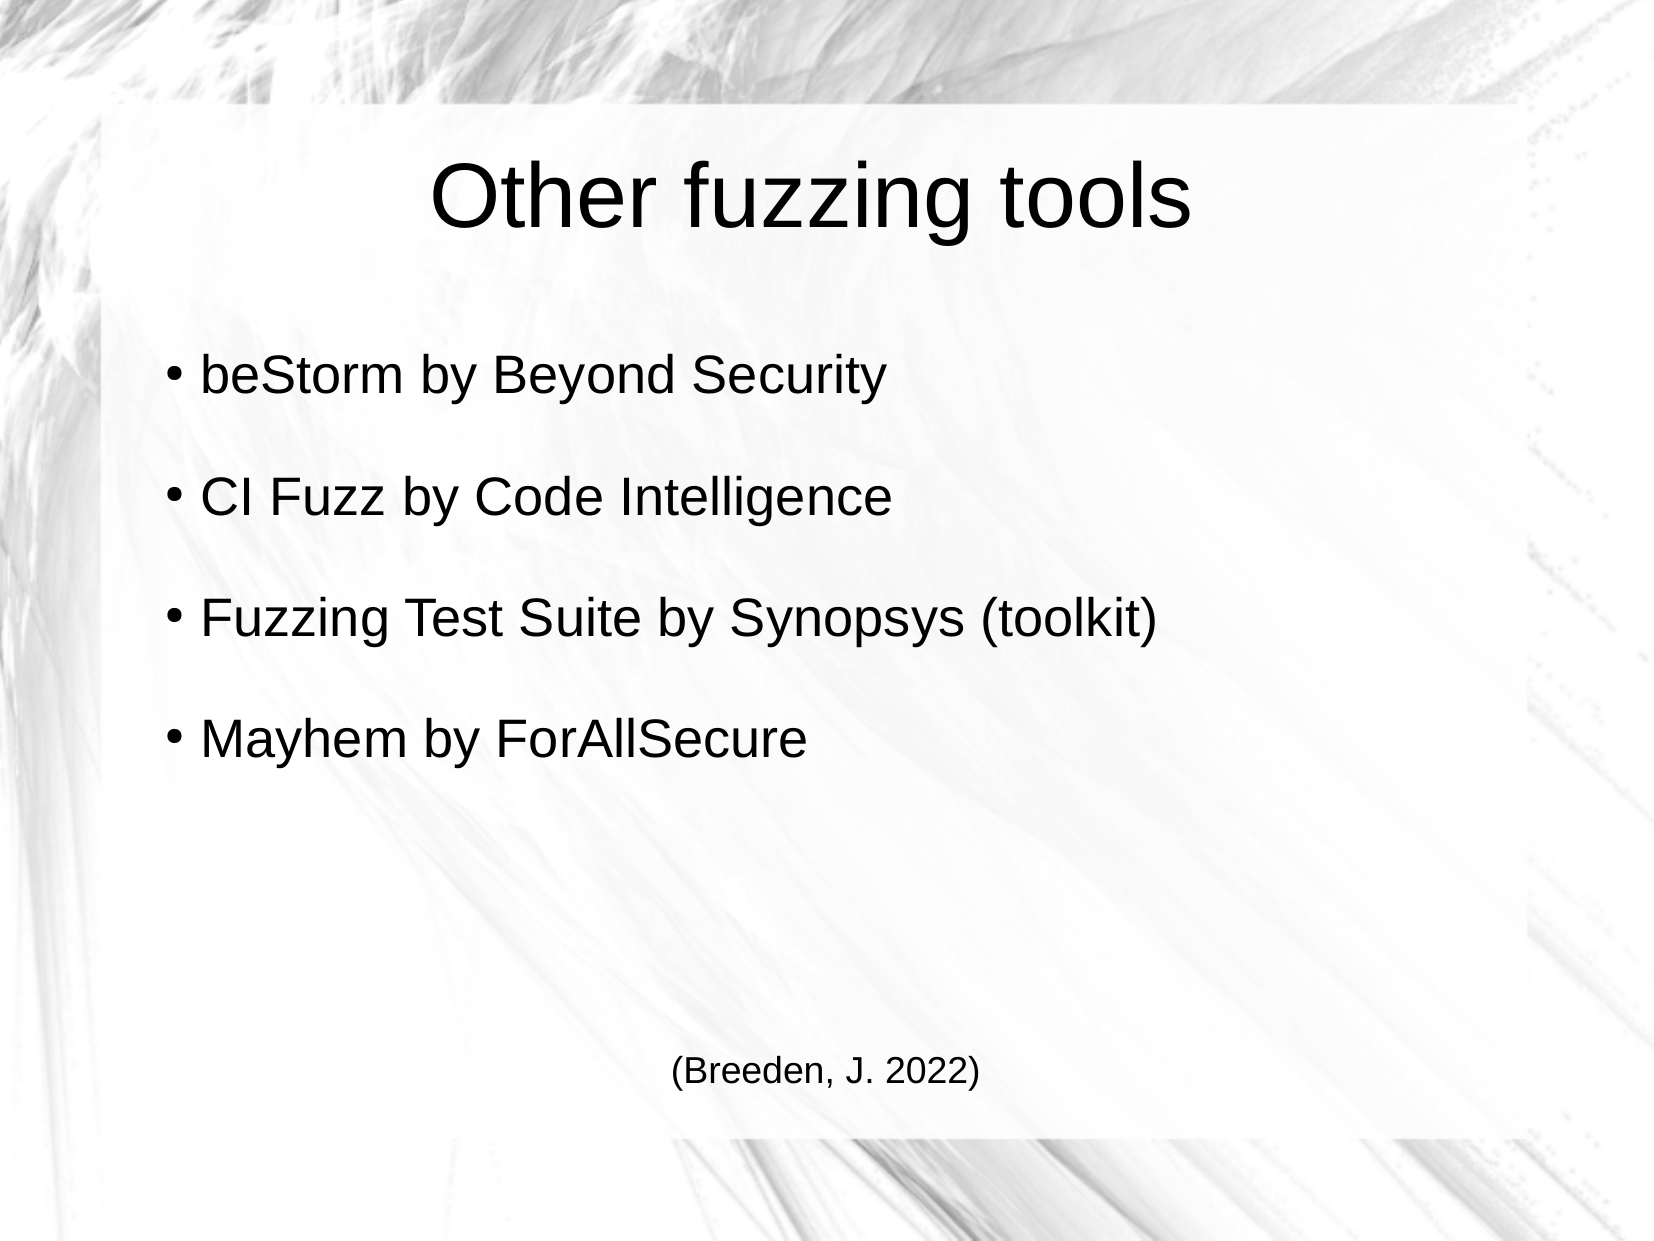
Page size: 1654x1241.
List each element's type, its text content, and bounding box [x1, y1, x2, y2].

text_box beStorm by Beyond Security CI Fuzz by Code Intelligence Fuzzing Test Suite by Synopsys (toolkit) Mayhem by ForAllSecure [150, 337, 1501, 1013]
list (Breeden, J. 2022) [600, 1050, 1045, 1106]
picture [0, 0, 1654, 1241]
title Other fuzzing tools [118, 112, 1506, 281]
